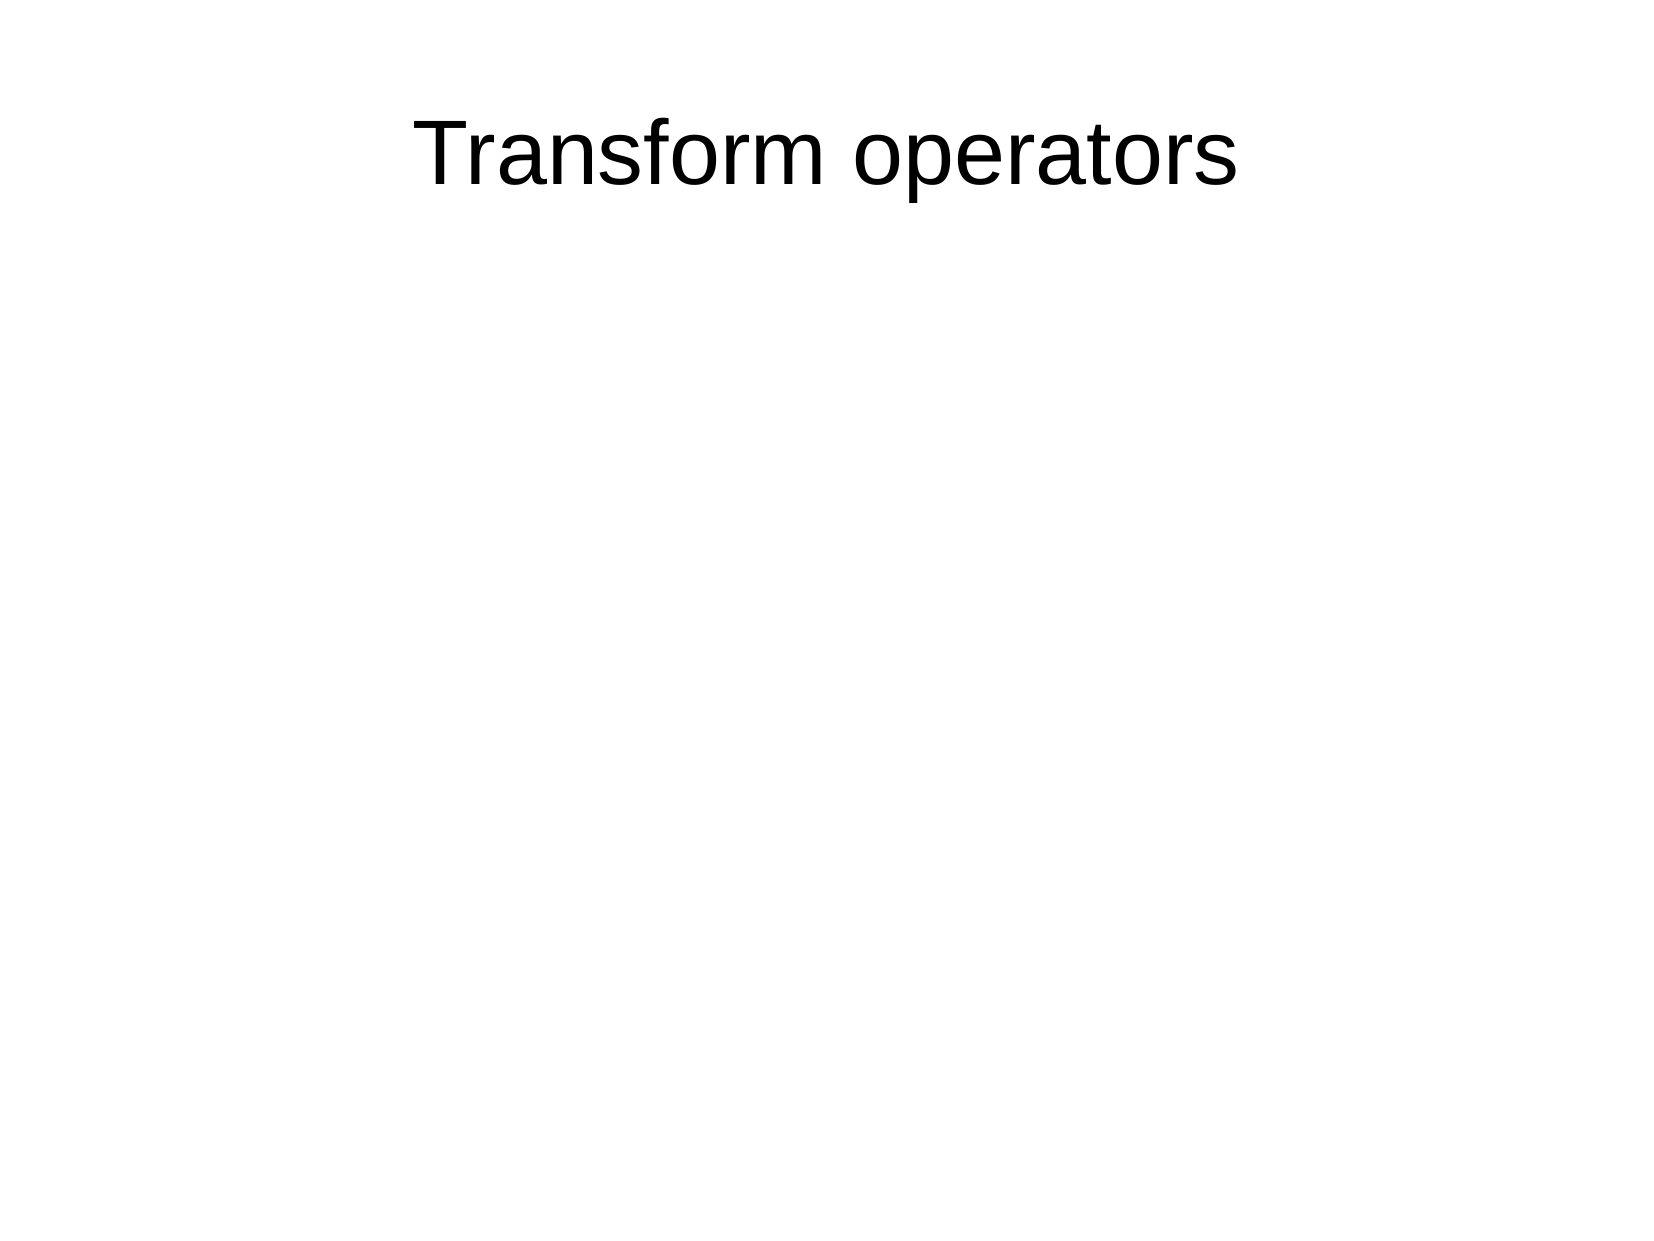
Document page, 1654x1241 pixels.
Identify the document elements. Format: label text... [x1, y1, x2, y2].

title Transform operators [82, 49, 1571, 257]
